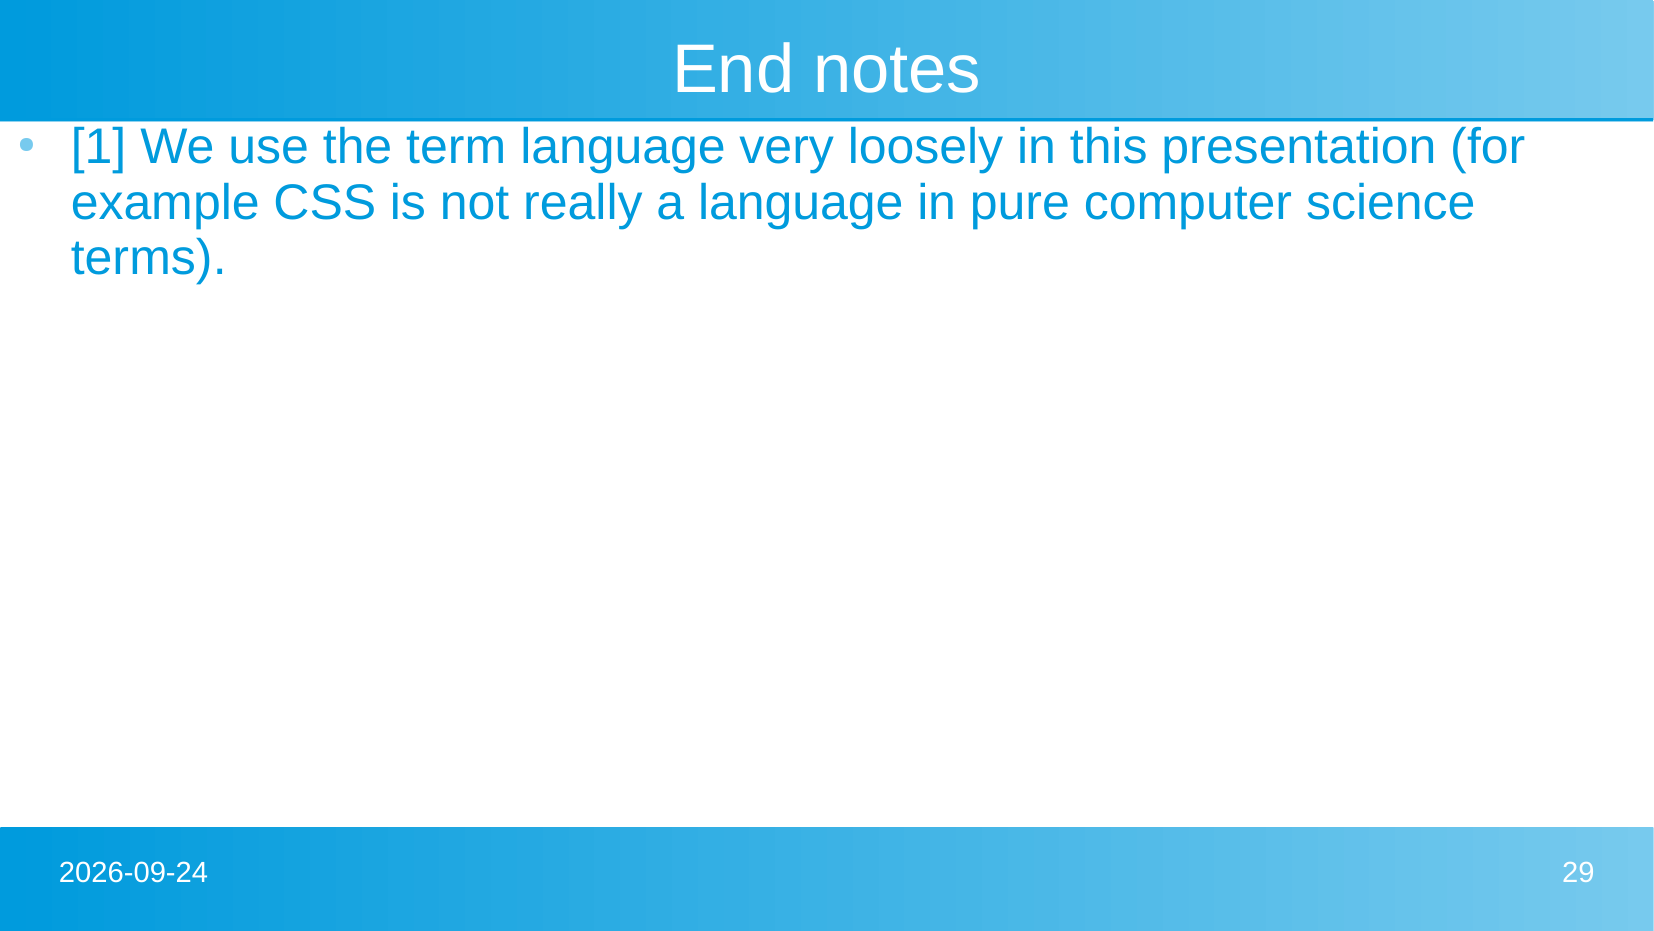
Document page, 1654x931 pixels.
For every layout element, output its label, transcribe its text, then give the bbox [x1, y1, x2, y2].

title End notes [59, 29, 1595, 108]
list [1] We use the term language very loosely in this presentation (for example CSS is not really a language in pure computer science terms). [0, 118, 1536, 709]
